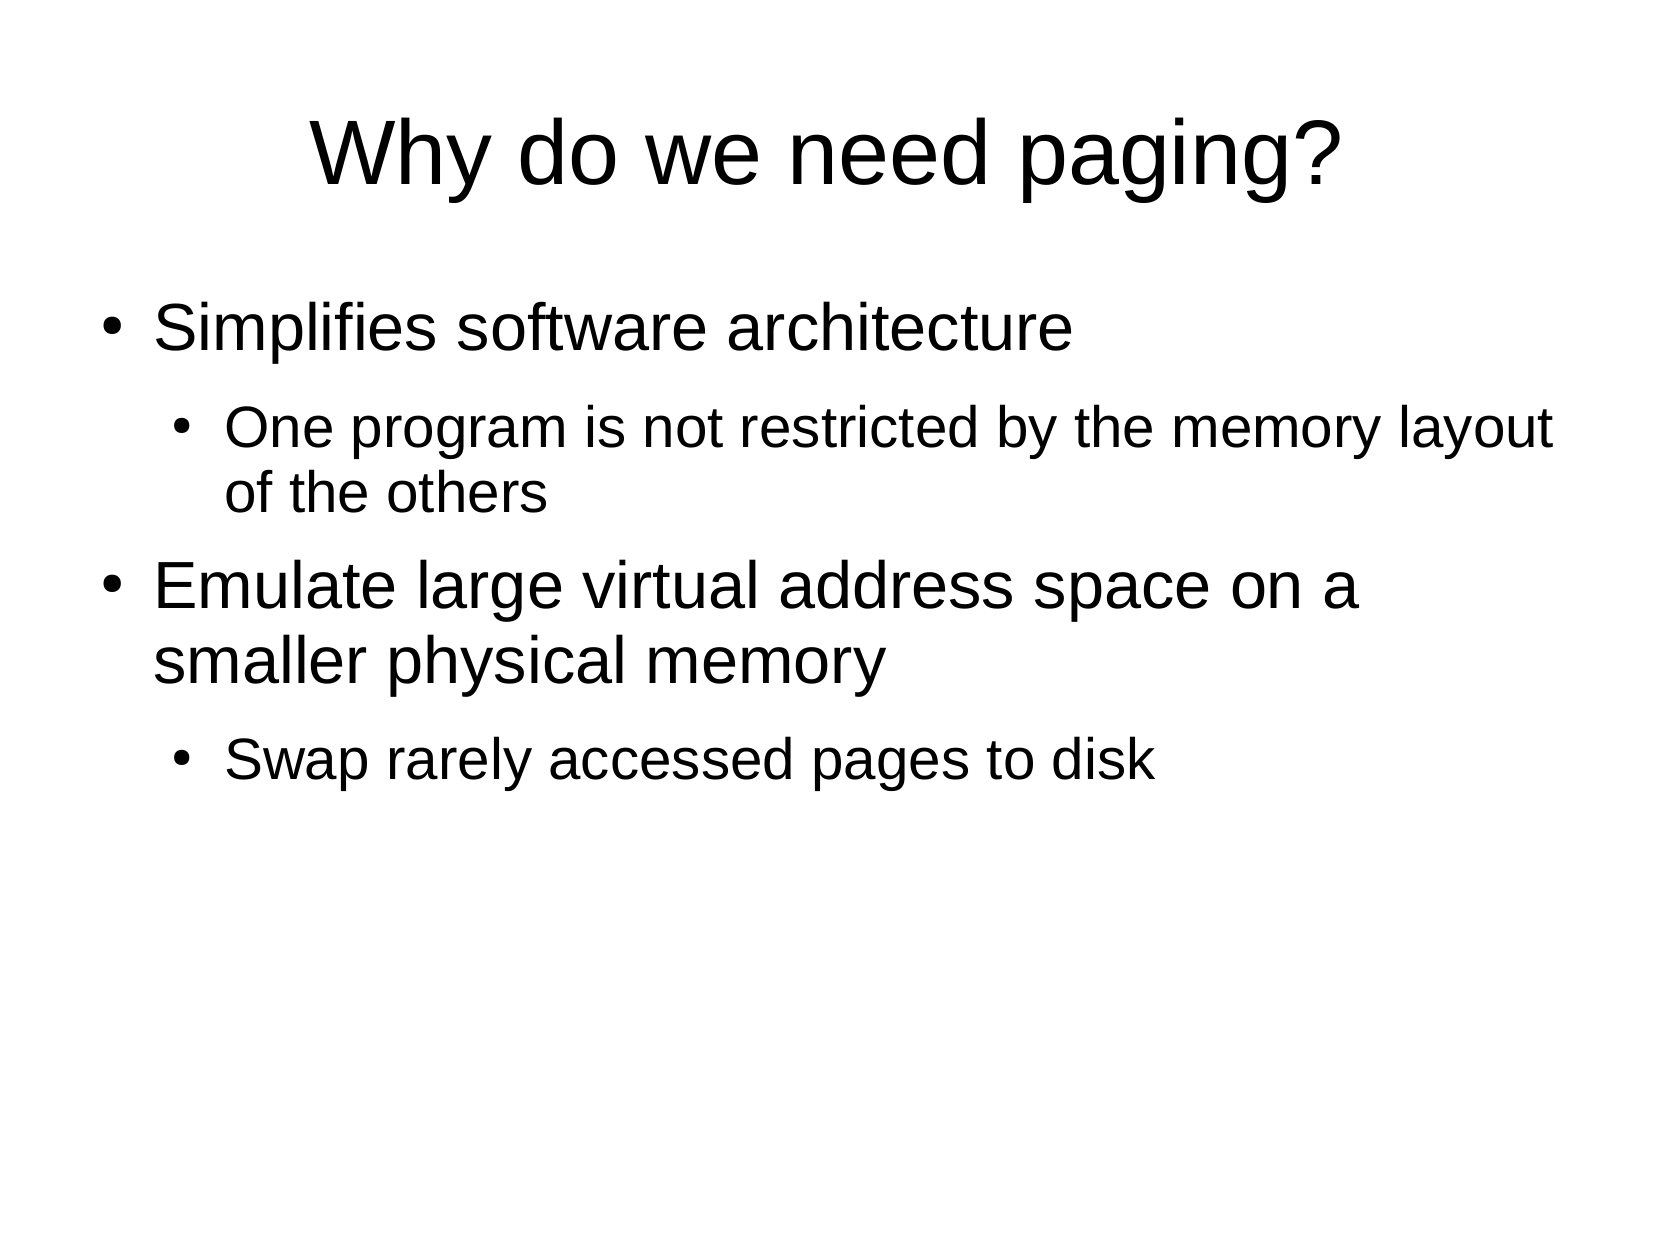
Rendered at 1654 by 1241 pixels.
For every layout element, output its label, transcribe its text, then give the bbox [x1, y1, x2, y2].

list Simplifies software architecture One program is not restricted by the memory layout of the others Emulate large virtual address space on a smaller physical memory Swap rarely accessed pages to disk [82, 290, 1571, 1163]
title Why do we need paging? [82, 49, 1571, 257]
